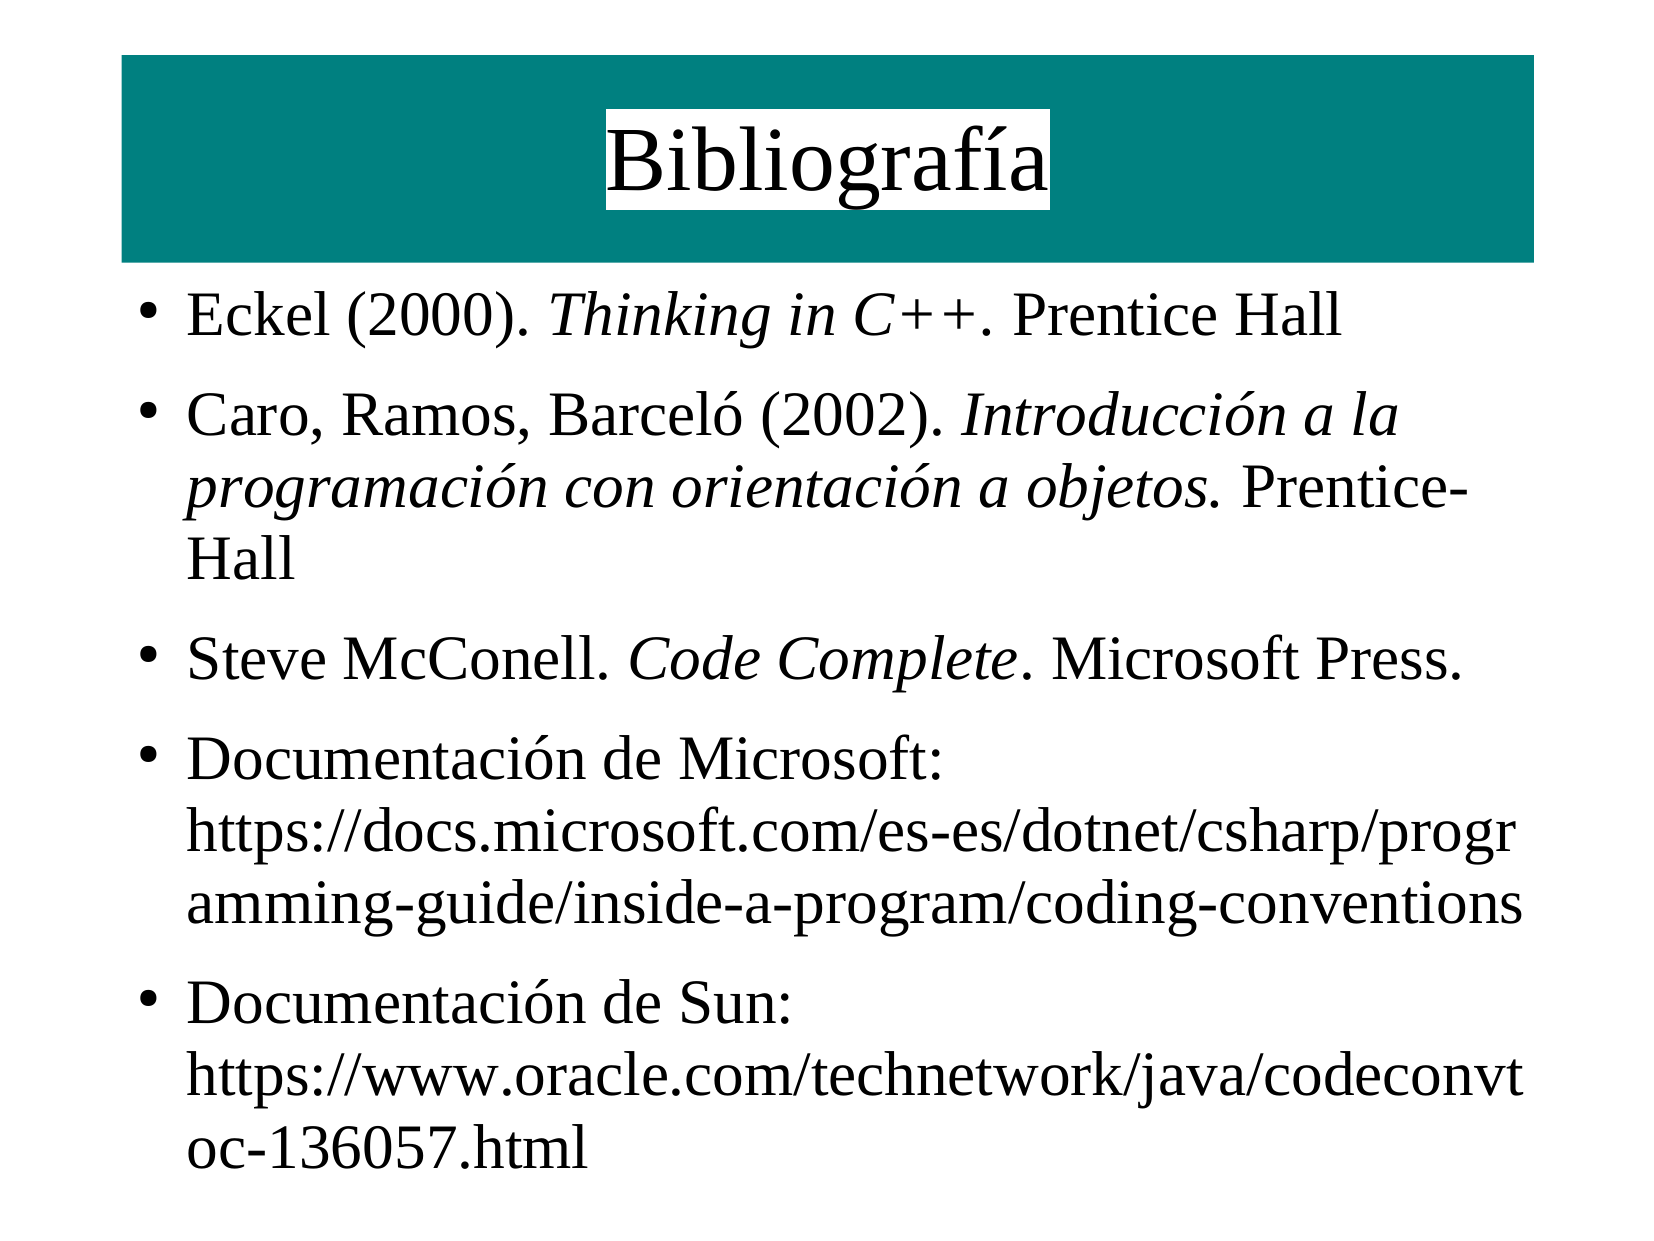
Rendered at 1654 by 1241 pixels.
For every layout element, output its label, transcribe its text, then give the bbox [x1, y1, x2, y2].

list Eckel (2000). Thinking in C++. Prentice Hall Caro, Ramos, Barceló (2002). Introducción a la programación con orientación a objetos. Prentice-Hall Steve McConell. Code Complete. Microsoft Press. Documentación de Microsoft: https://docs.microsoft.com/es-es/dotnet/csharp/programming-guide/inside-a-program/coding-conventions Documentación de Sun: https://www.oracle.com/technetwork/java/codeconvtoc-136057.html [121, 278, 1534, 1222]
title Bibliografía [121, 55, 1534, 263]
